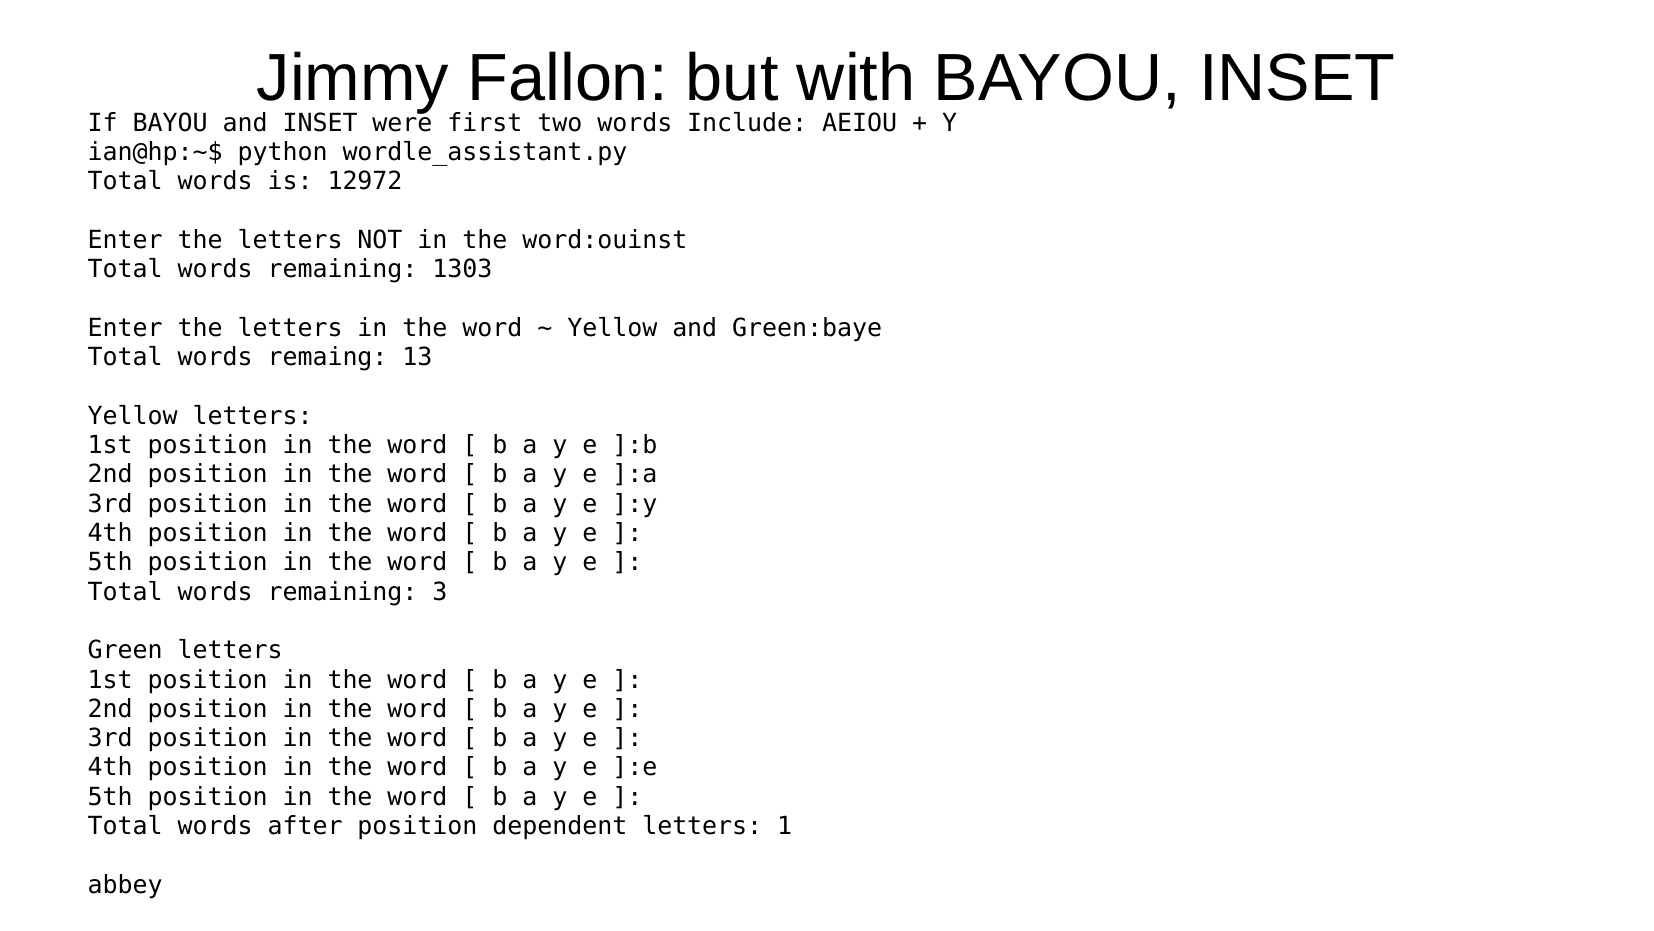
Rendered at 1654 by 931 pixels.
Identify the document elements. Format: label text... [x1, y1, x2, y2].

text_box If BAYOU and INSET were first two words Include: AEIOU + Y ian@hp:~$ python wordle_assistant.py Total words is: 12972 Enter the letters NOT in the word:ouinst Total words remaining: 1303 Enter the letters in the word ~ Yellow and Green:baye Total words remaing: 13 Yellow letters: 1st position in the word [ b a y e ]:b 2nd position in the word [ b a y e ]:a 3rd position in the word [ b a y e ]:y 4th position in the word [ b a y e ]: 5th position in the word [ b a y e ]: Total words remaining: 3 Green letters 1st position in the word [ b a y e ]: 2nd position in the word [ b a y e ]: 3rd position in the word [ b a y e ]: 4th position in the word [ b a y e ]:e 5th position in the word [ b a y e ]: Total words after position dependent letters: 1 abbey [72, 100, 1040, 922]
title Jimmy Fallon: but with BAYOU, INSET [82, 37, 1571, 119]
